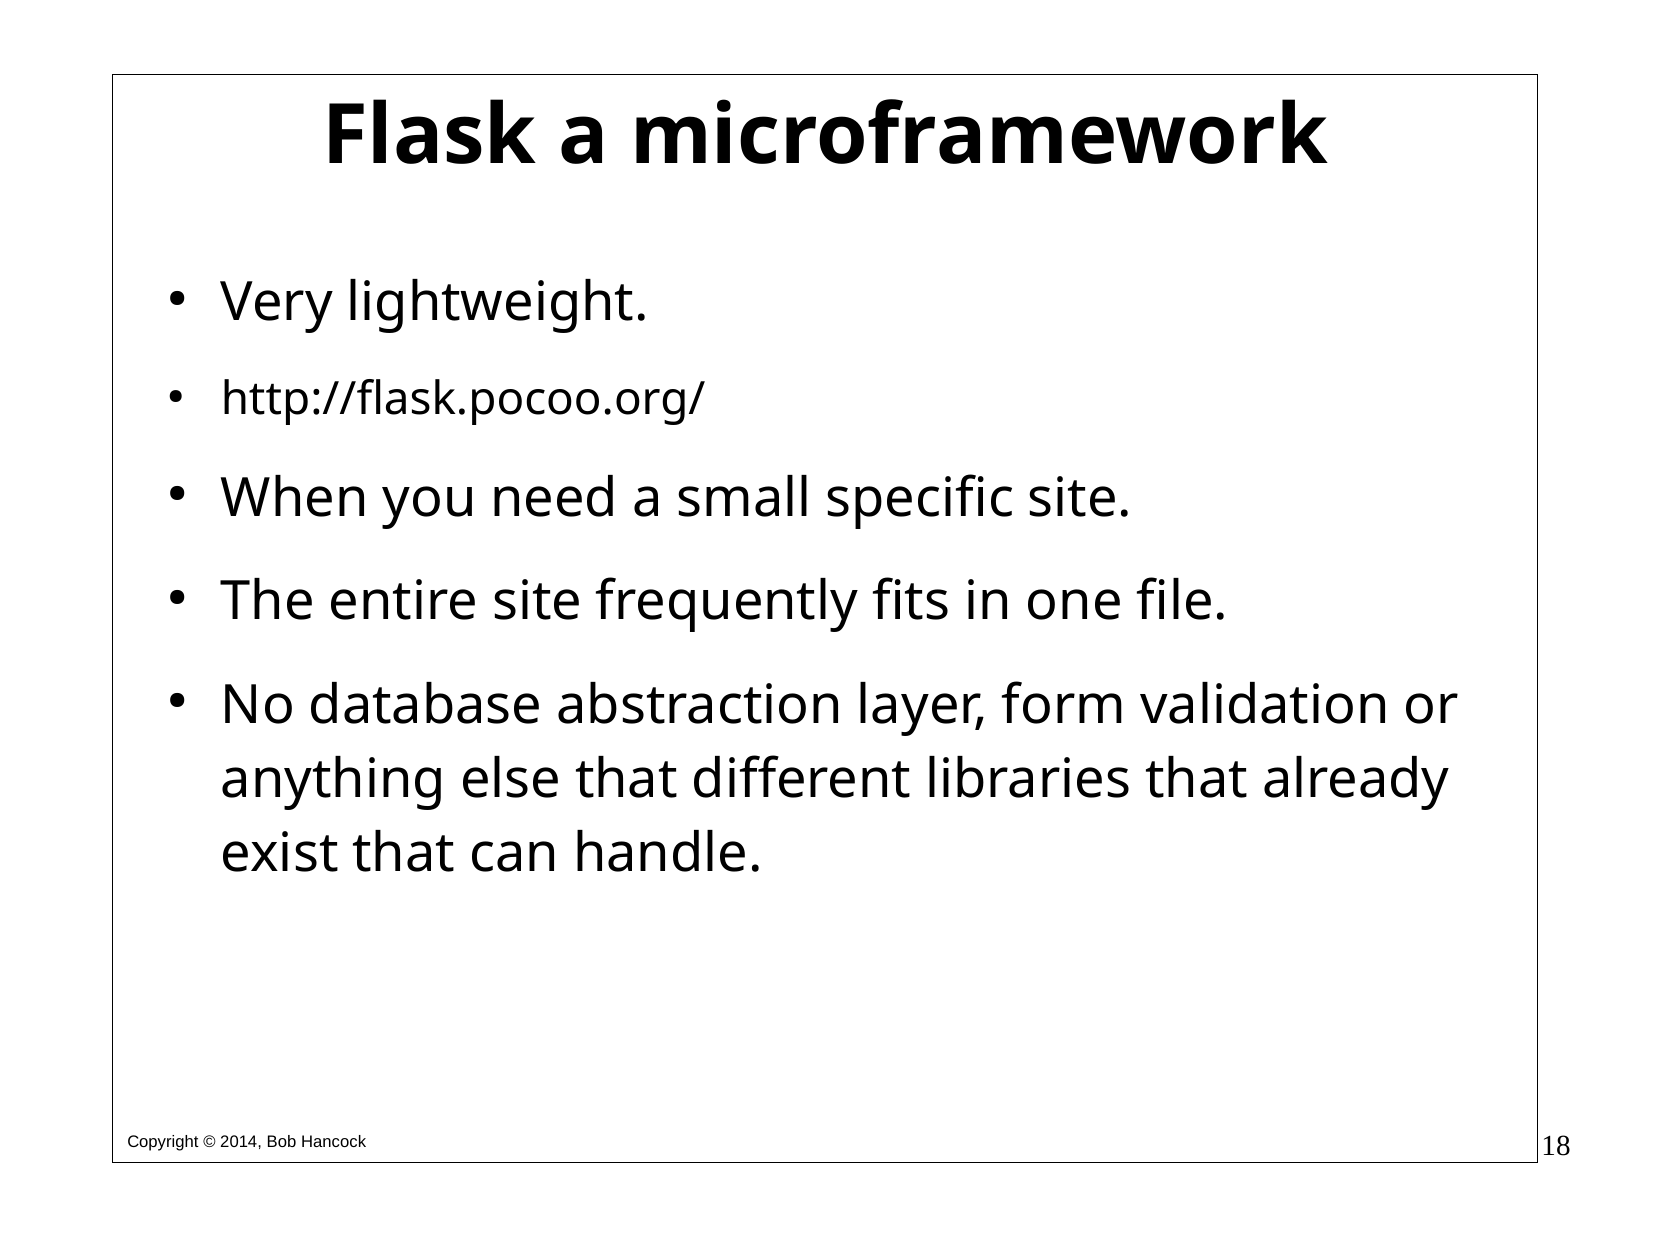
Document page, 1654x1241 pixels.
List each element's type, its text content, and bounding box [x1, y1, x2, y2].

title Flask a microframework [112, 75, 1538, 188]
list Very lightweight. http://flask.pocoo.org/ When you need a small specific site. The entire site frequently fits in one file. No database abstraction layer, form validation or anything else that different libraries that already exist that can handle. [150, 262, 1501, 1126]
text_box Copyright © 2014, Bob Hancock [112, 1125, 381, 1159]
